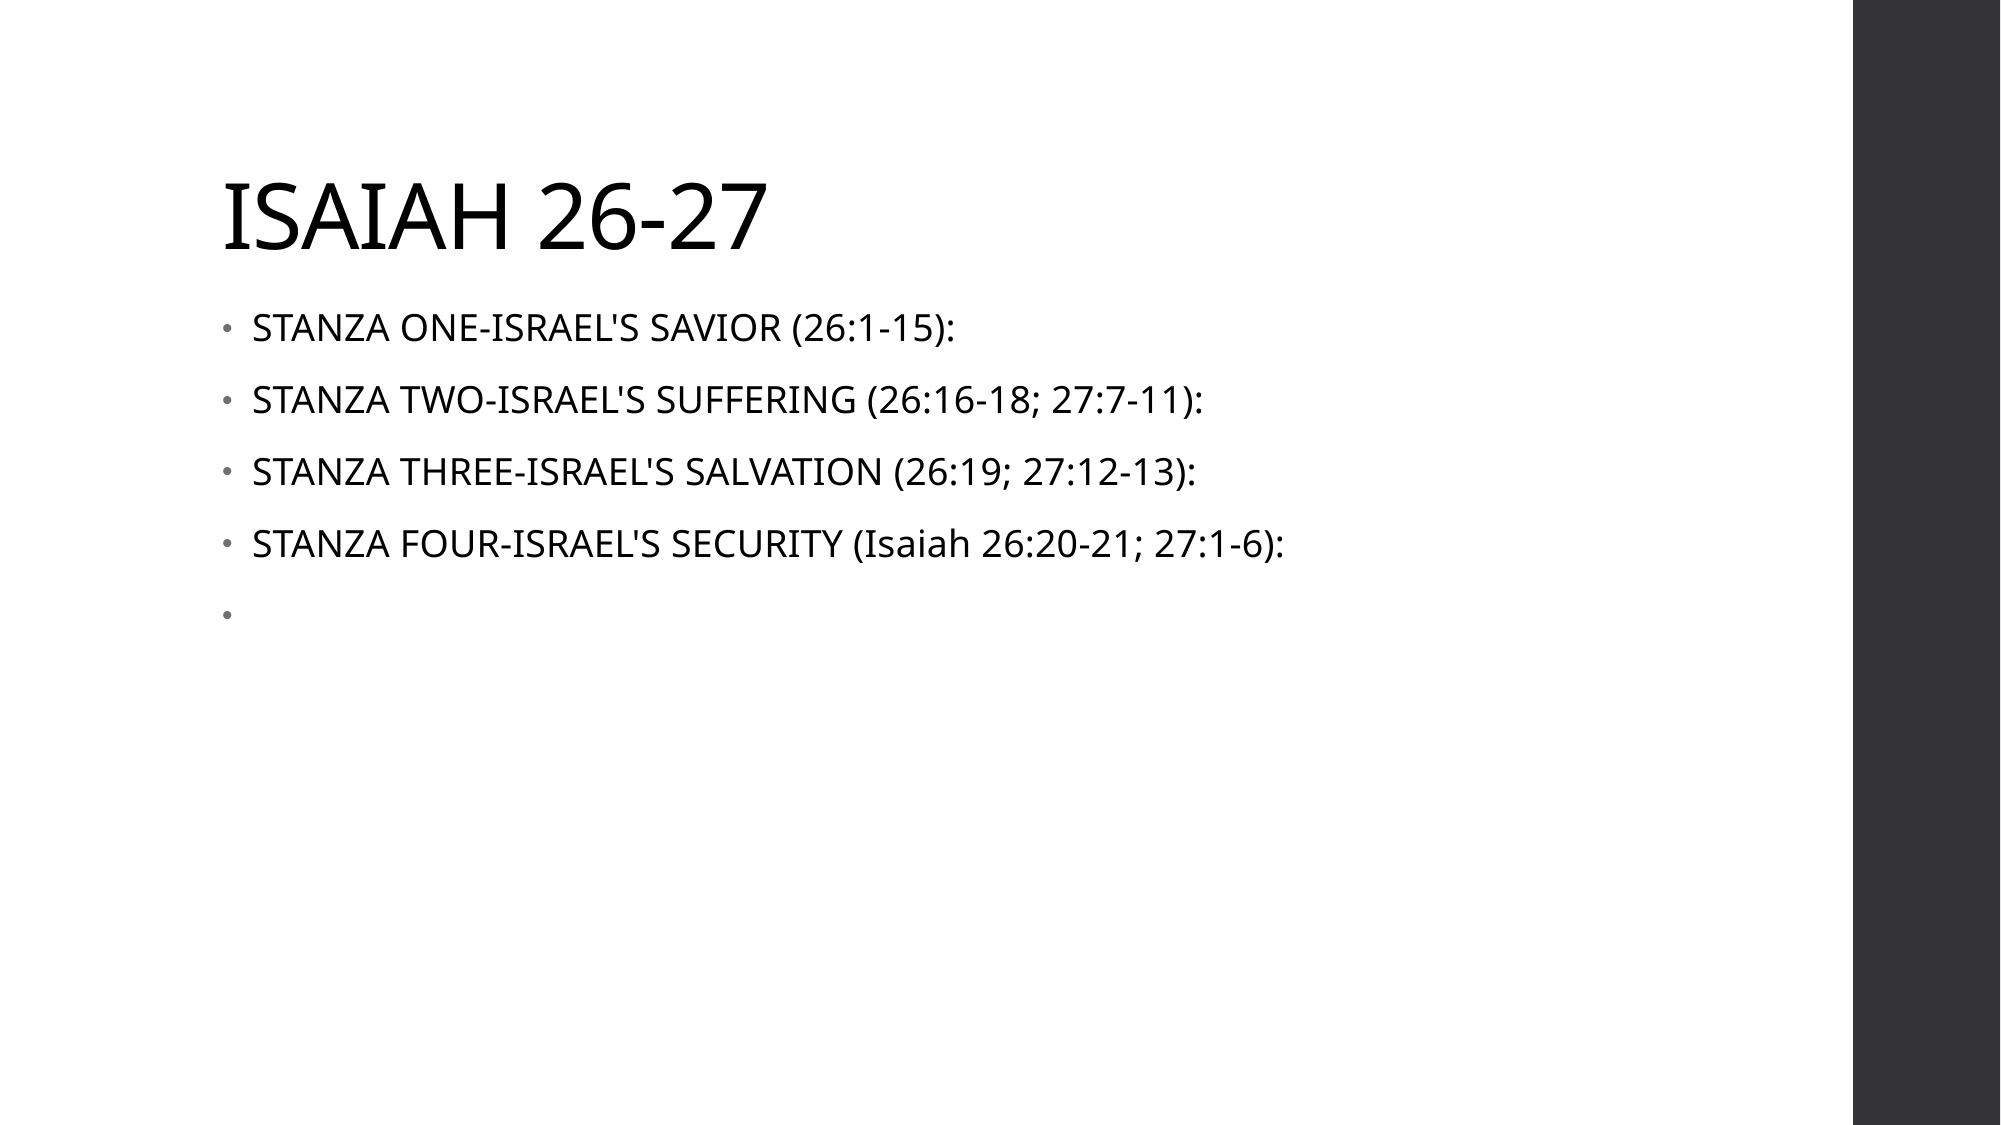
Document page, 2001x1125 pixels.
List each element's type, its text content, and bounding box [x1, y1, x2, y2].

list STANZA ONE-ISRAEL'S SAVIOR (26:1-15): STANZA TWO-ISRAEL'S SUFFERING (26:16-18; 27:7-11): STANZA THREE-ISRAEL'S SALVATION (26:19; 27:12-13): STANZA FOUR-ISRAEL'S SECURITY (Isaiah 26:20-21; 27:1-6): [206, 299, 1617, 1014]
title ISAIAH 26-27 [206, 60, 1797, 278]
